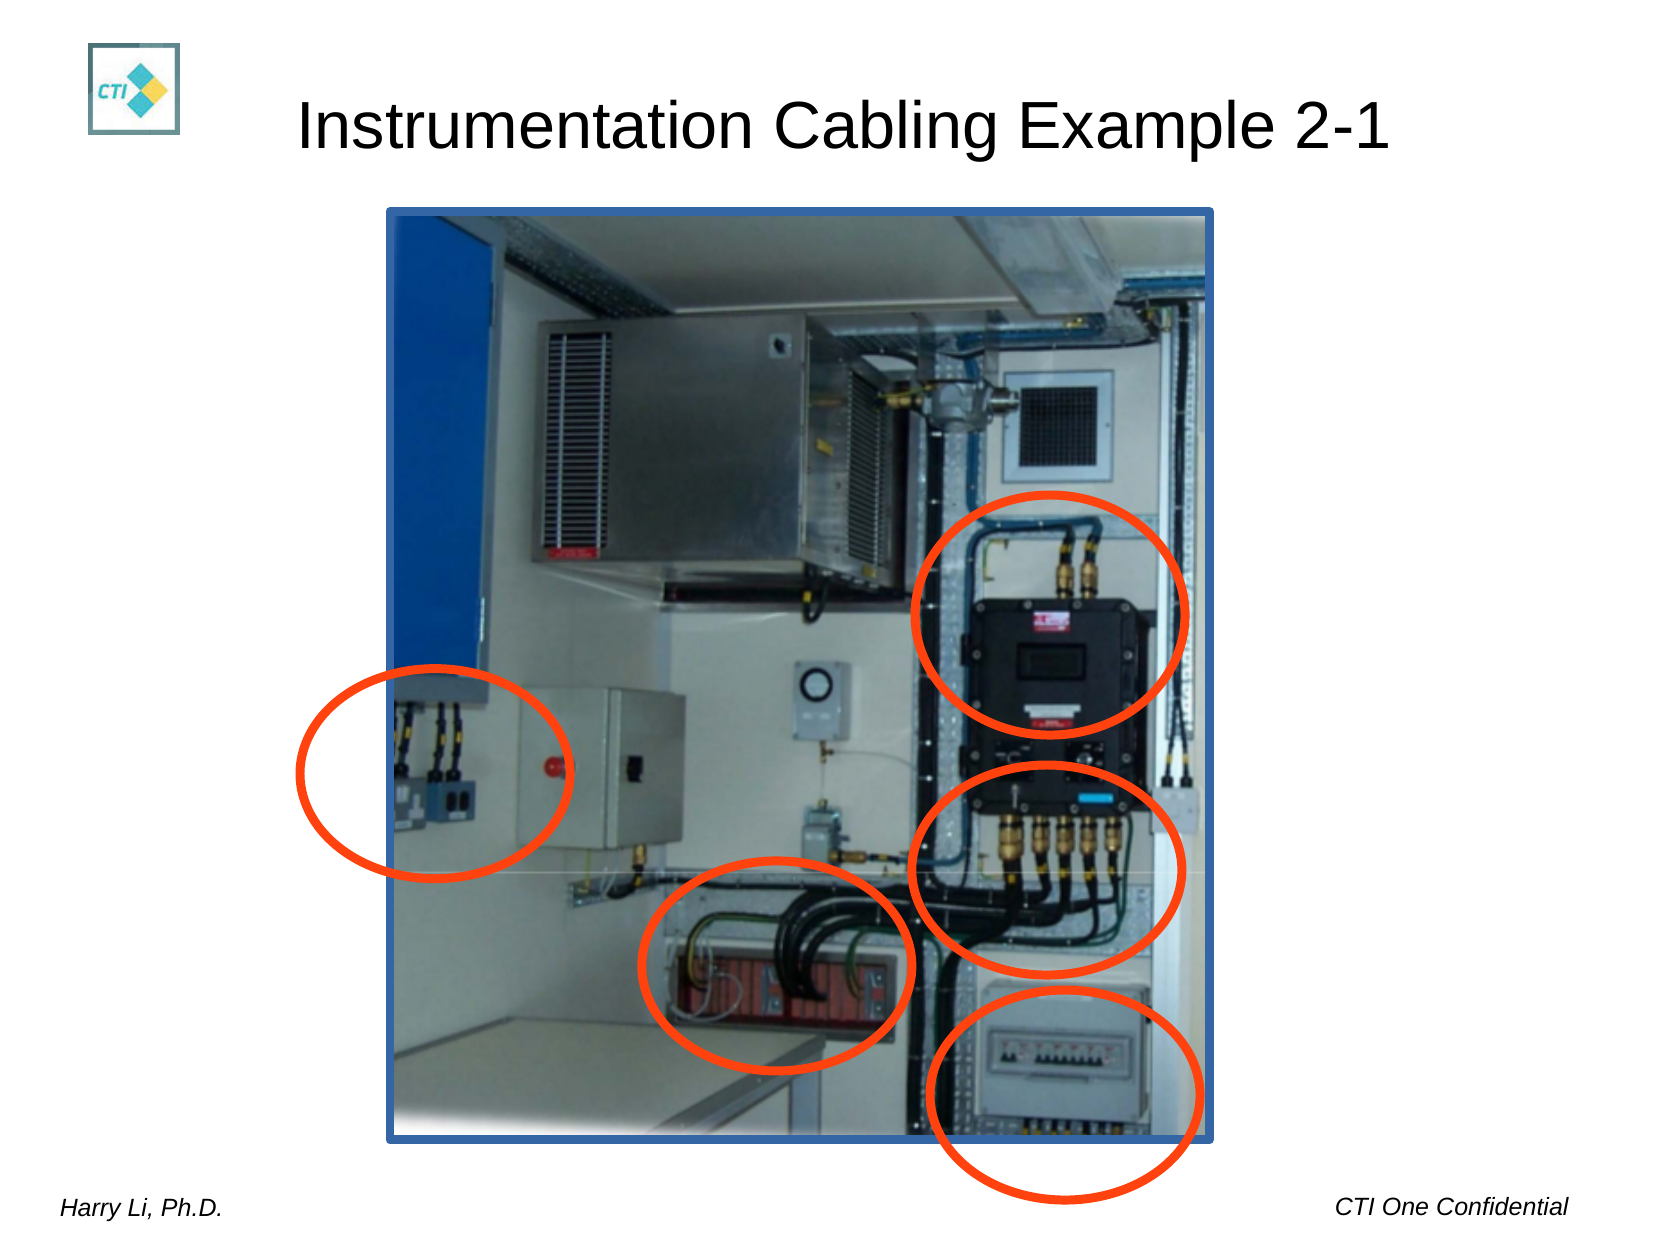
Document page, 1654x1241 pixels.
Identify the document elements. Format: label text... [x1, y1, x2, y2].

picture [394, 674, 565, 874]
text_box CTI One Confidential [1320, 1185, 1636, 1230]
text_box Harry Li, Ph.D. [45, 1185, 451, 1229]
title Instrumentation Cabling Example 2-1 [100, 20, 1589, 228]
picture [88, 43, 180, 135]
picture [1196, 1105, 1205, 1135]
picture [394, 216, 1205, 1135]
picture [935, 995, 1195, 1135]
